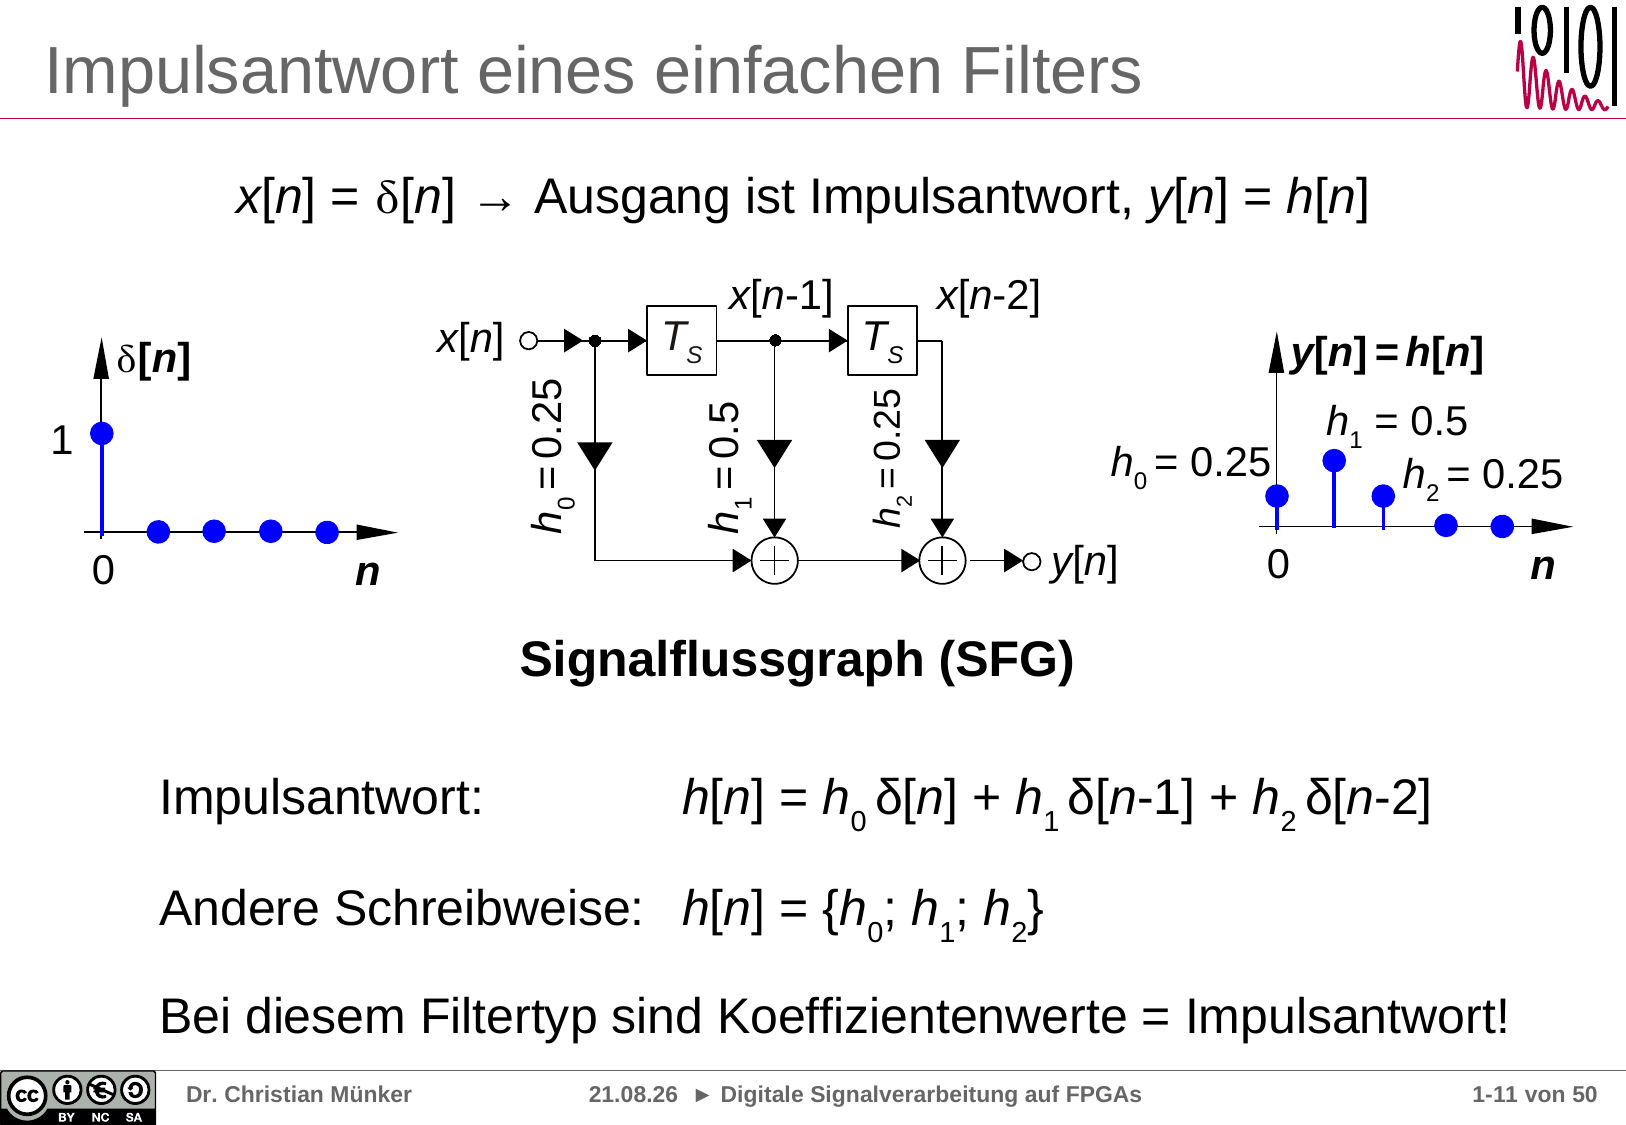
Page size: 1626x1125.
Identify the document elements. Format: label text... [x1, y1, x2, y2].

text_box [919, 537, 966, 584]
text_box TS [647, 305, 717, 376]
text_box x[n] [437, 315, 514, 373]
text_box h2 = 0.25 [1387, 442, 1580, 520]
text_box [589, 335, 601, 347]
text_box x[n-1] [729, 271, 843, 329]
text_box h2 = 0.25 [865, 388, 928, 529]
text_box TS [847, 305, 918, 376]
text_box y[n] [1051, 537, 1134, 595]
text_box n [340, 540, 399, 603]
text_box n [1515, 534, 1575, 597]
text_box h0 = 0.25 [523, 377, 585, 535]
text_box h1 = 0.5 [700, 401, 762, 535]
text_box h1 = 0.5 [1311, 389, 1489, 467]
text_box h0 = 0.25 [1095, 431, 1288, 508]
text_box 0 [76, 539, 143, 593]
text_box x[n-2] [936, 271, 1050, 329]
text_box [n] [100, 326, 262, 430]
list Impulsantwort: h[n] = h0 δ[n] + h1 δ[n-1] + h2 δ[n-2] Andere Schreibweise: h[n] = {h0; h1; h2} Bei diesem Filtertyp sind Koeffizientenwerte = Impulsantwort! [159, 755, 1530, 1031]
text_box 0 [1251, 533, 1319, 587]
picture [1512, 0, 1624, 114]
list Signalflussgraph (SFG) [519, 620, 1105, 678]
list x[n] = [n] → Ausgang ist Impulsantwort, y[n] = h[n] [236, 156, 1453, 213]
text_box [769, 334, 782, 347]
text_box 1 [35, 409, 102, 463]
text_box [751, 537, 798, 584]
title Impulsantwort eines einfachen Filters [44, 10, 1299, 137]
text_box y[n] = h[n] [1275, 320, 1500, 388]
